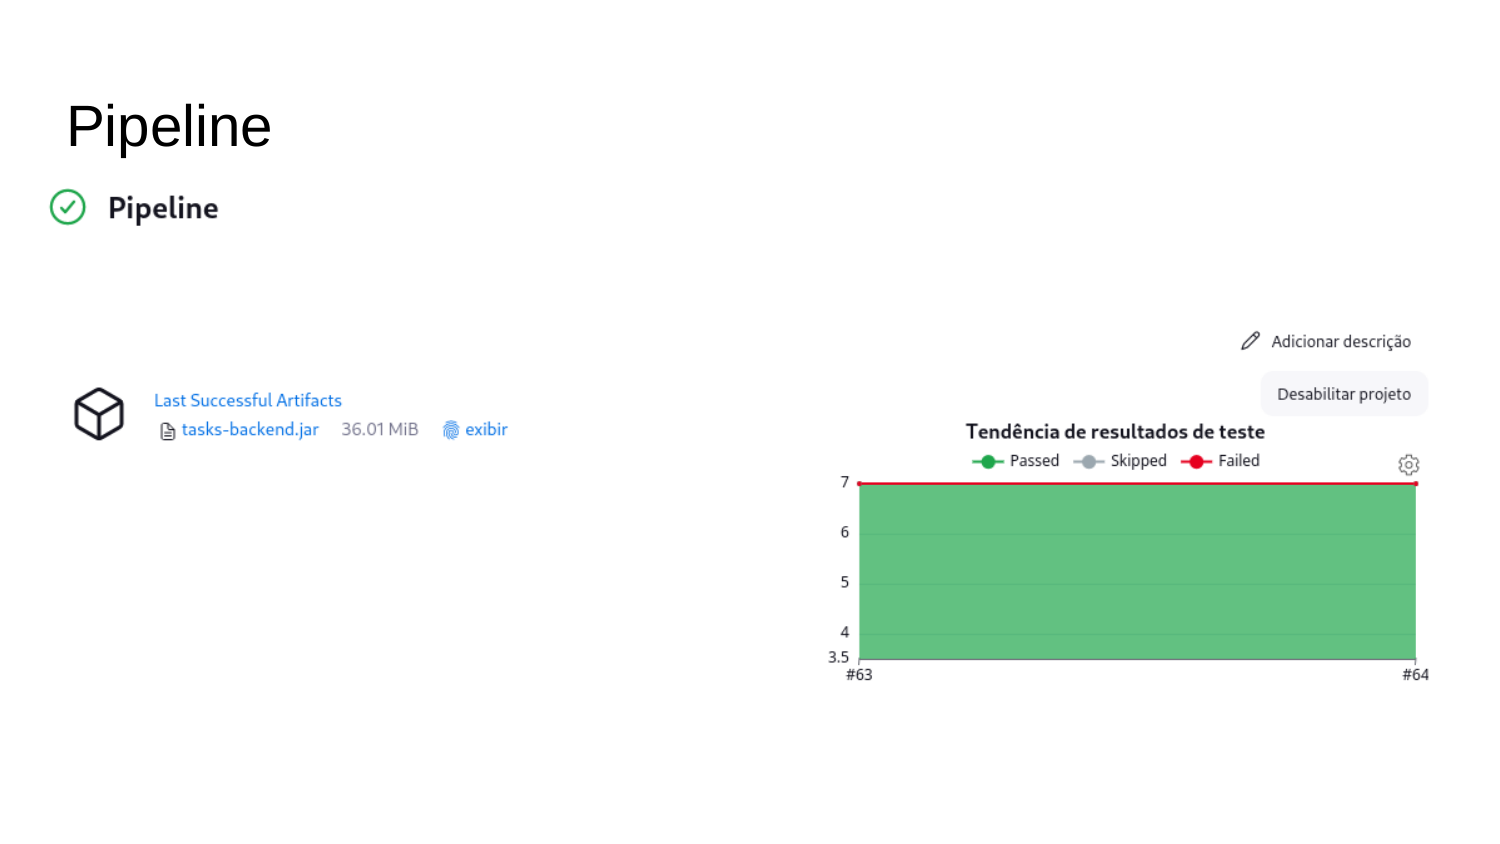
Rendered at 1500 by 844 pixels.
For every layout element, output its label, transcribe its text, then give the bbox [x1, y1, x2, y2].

title Pipeline [51, 72, 1449, 167]
picture [797, 271, 1436, 709]
picture [29, 187, 524, 473]
